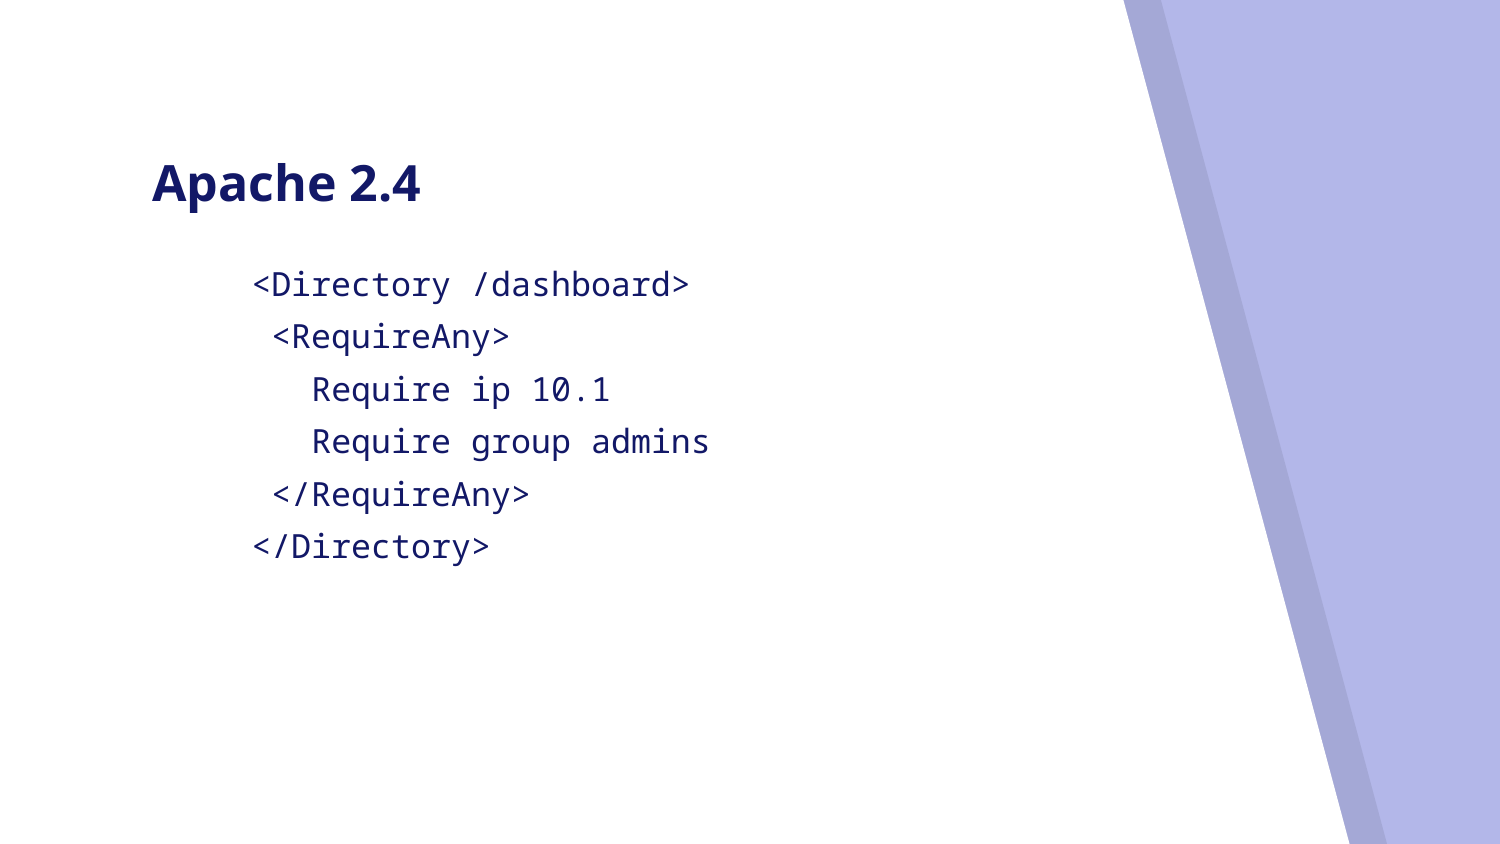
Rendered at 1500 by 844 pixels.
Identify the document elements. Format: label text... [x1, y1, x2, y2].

title Apache 2.4 [137, 146, 1276, 227]
list <Directory /dashboard> <RequireAny> Require ip 10.1 Require group admins </RequireAny> </Directory> [236, 248, 827, 497]
